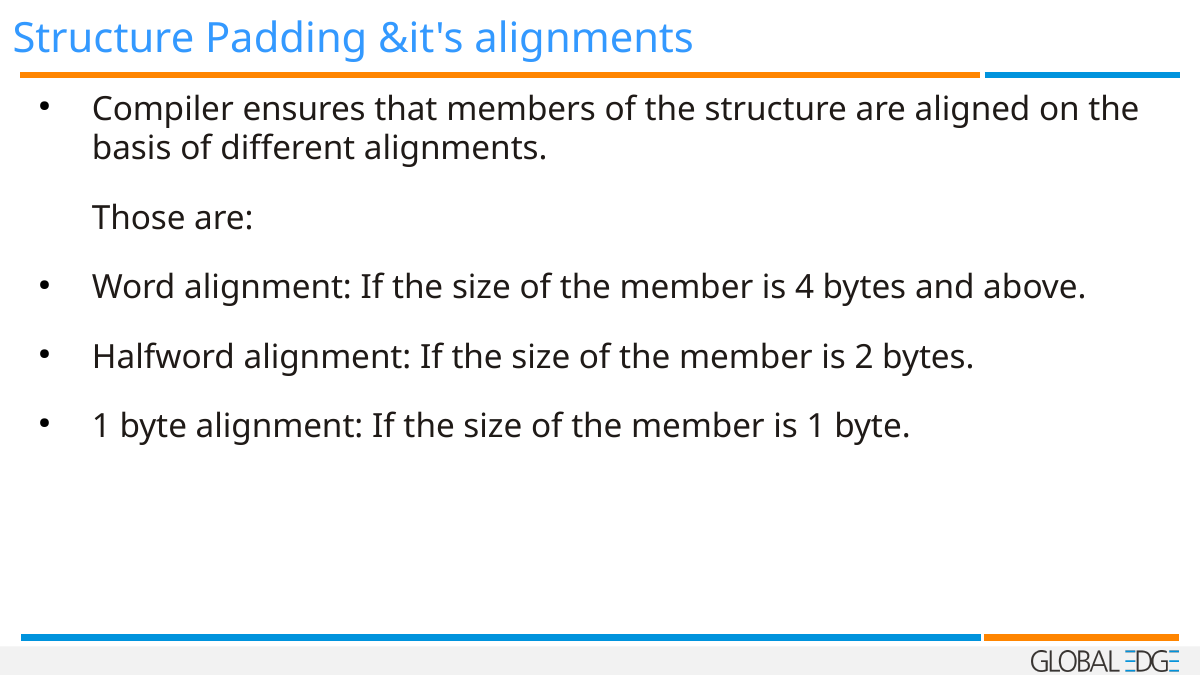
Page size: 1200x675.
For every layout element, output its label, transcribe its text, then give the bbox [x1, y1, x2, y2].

title Structure Padding &it's alignments [12, 9, 1088, 63]
picture [1031, 650, 1179, 672]
list [21, 87, 1182, 627]
